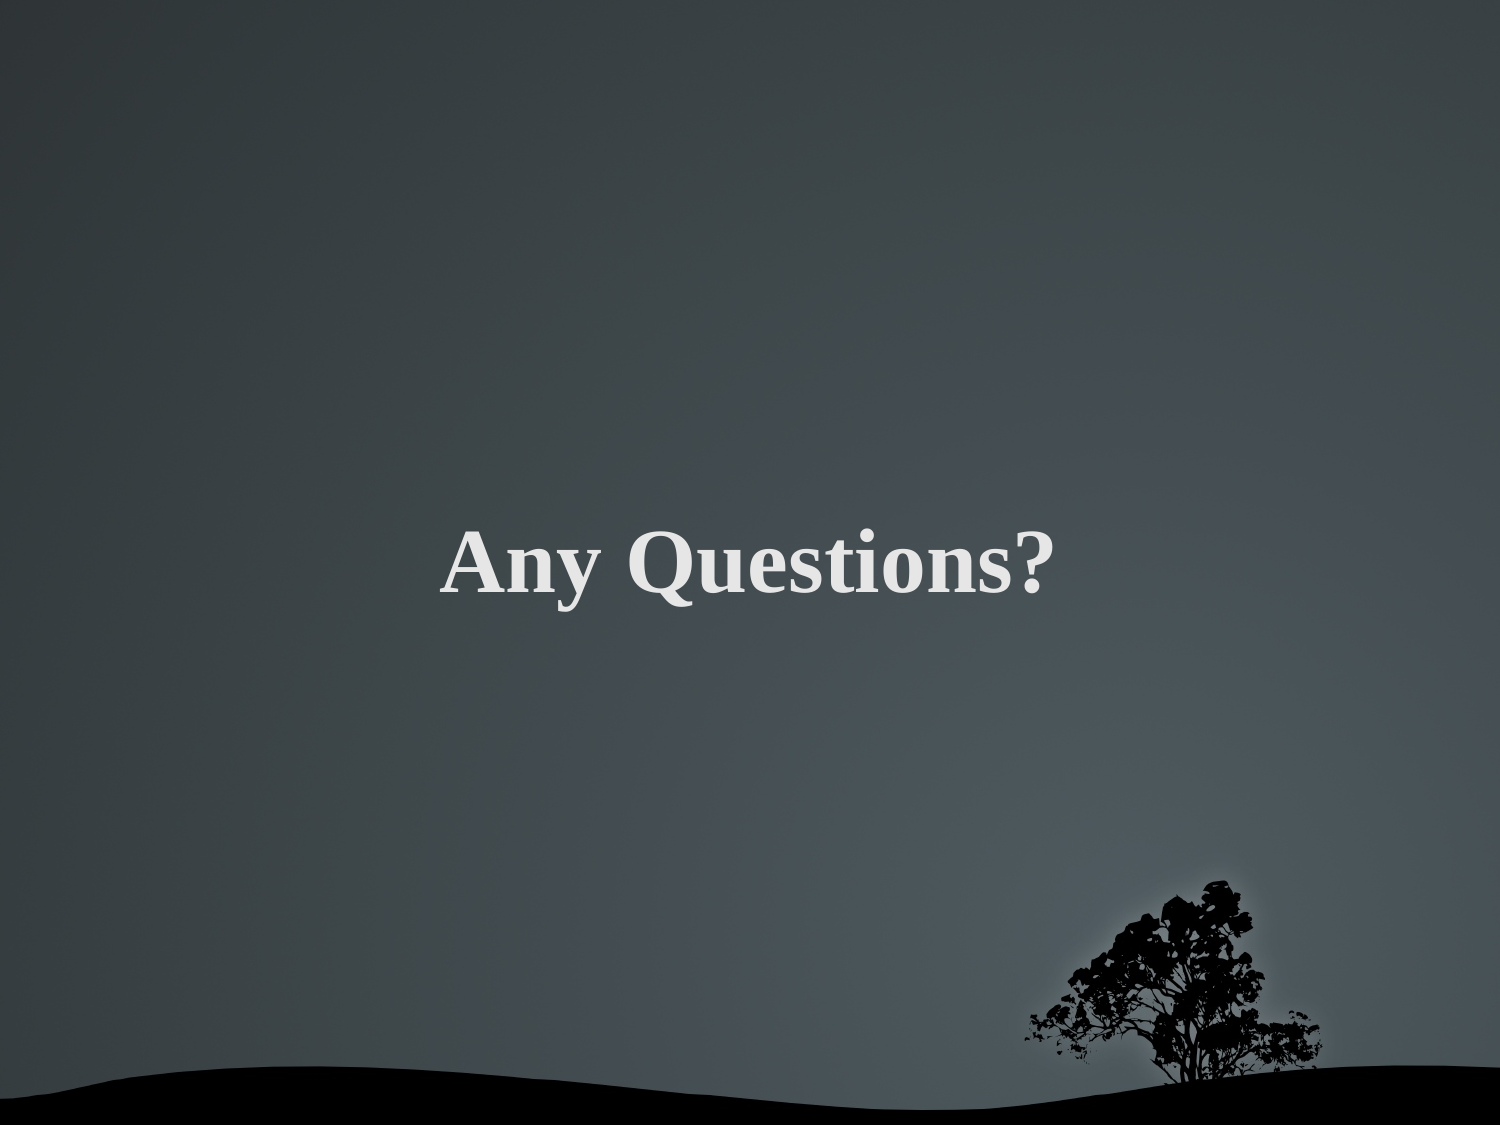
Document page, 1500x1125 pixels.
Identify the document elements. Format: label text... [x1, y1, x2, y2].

title Any Questions? [112, 452, 1387, 673]
picture [0, 0, 1500, 1125]
